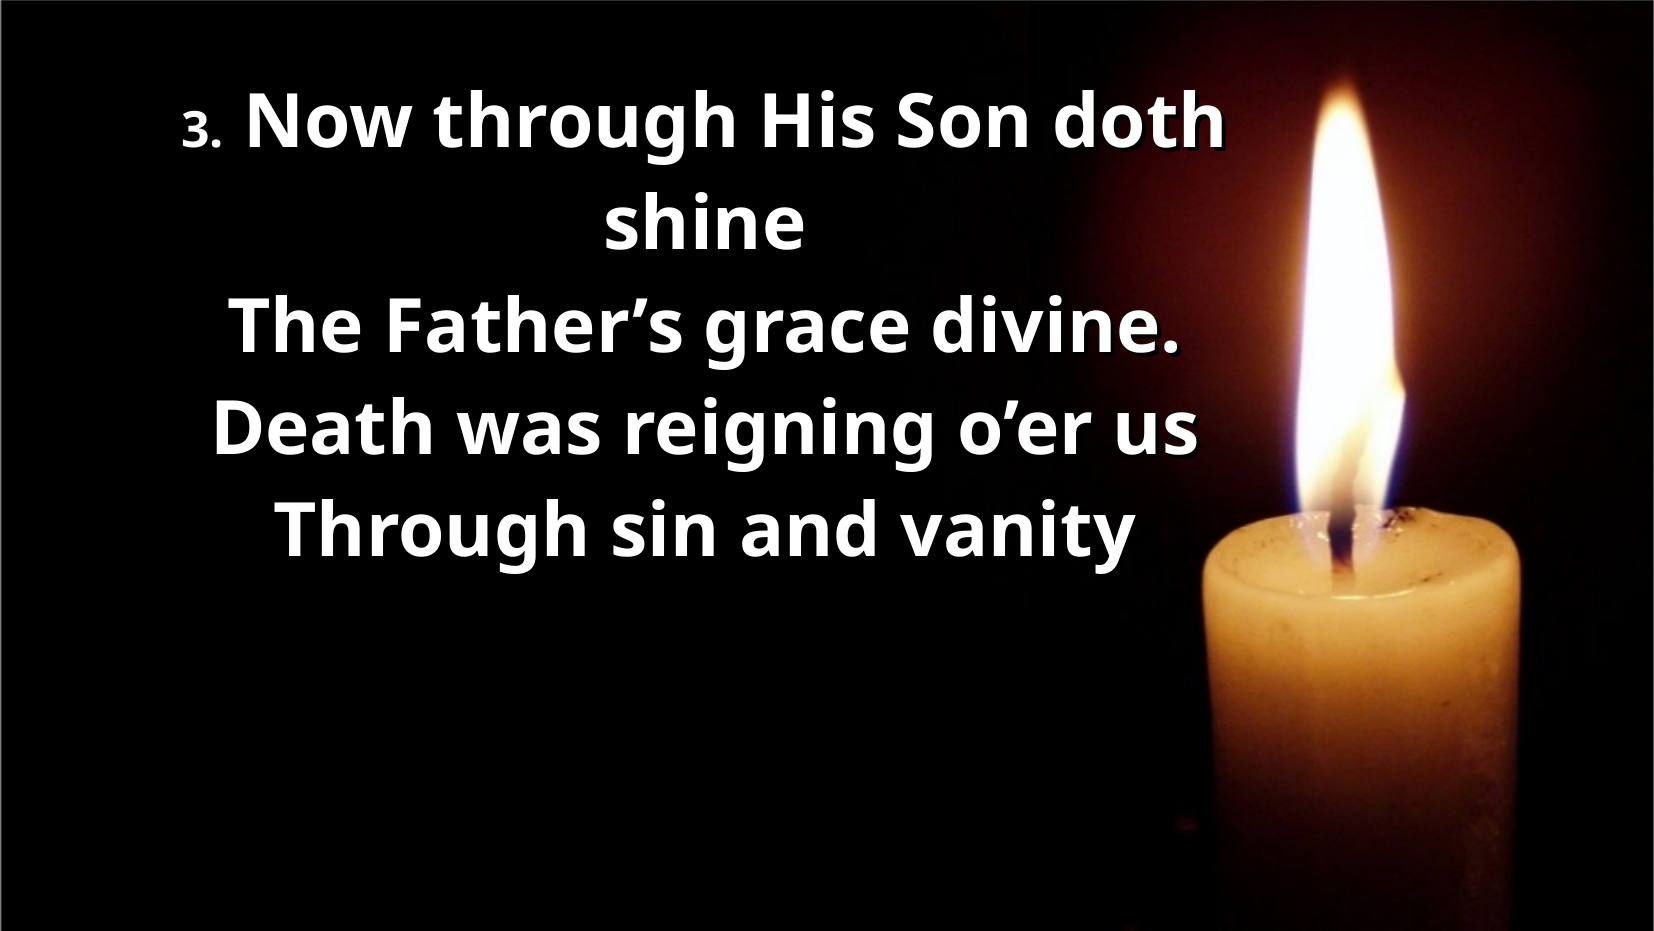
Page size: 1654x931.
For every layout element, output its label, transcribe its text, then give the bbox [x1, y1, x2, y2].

picture [0, 0, 1654, 931]
text_box 3. Now through His Son doth shine The Father’s grace divine. Death was reigning o’er us Through sin and vanity [75, 60, 1336, 475]
